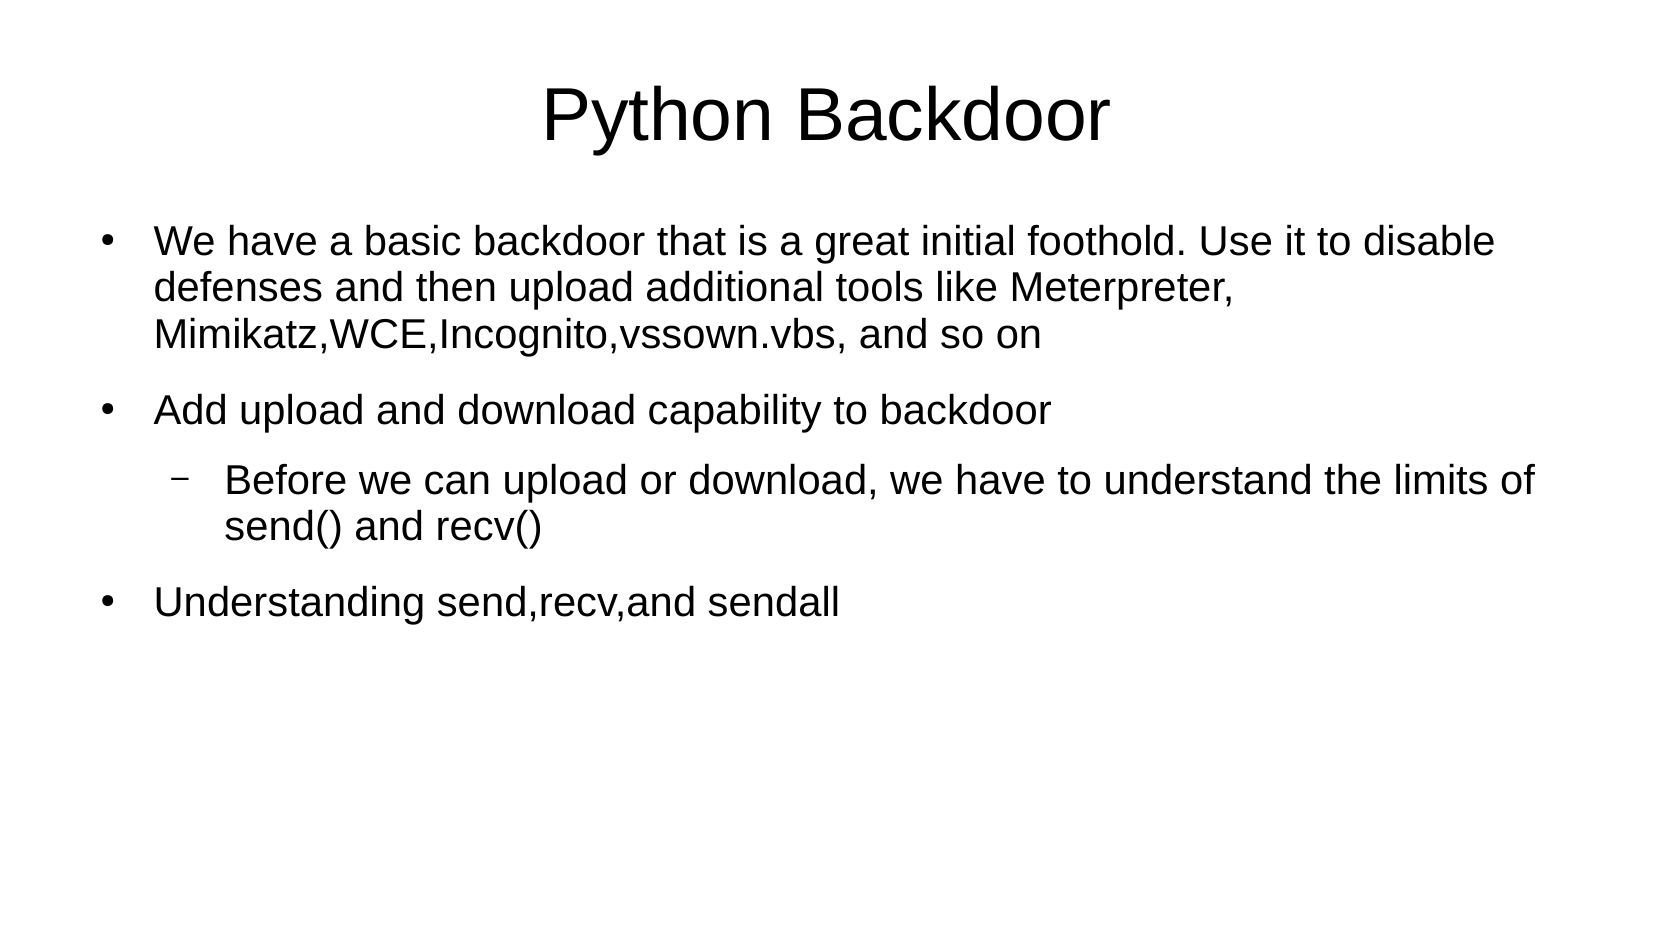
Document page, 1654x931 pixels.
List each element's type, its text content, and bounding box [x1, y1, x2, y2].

title Python Backdoor [82, 37, 1571, 193]
list We have a basic backdoor that is a great initial foothold. Use it to disable defenses and then upload additional tools like Meterpreter, Mimikatz,WCE,Incognito,vssown.vbs, and so on Add upload and download capability to backdoor Before we can upload or download, we have to understand the limits of send() and recv() Understanding send,recv,and sendall [82, 217, 1571, 758]
